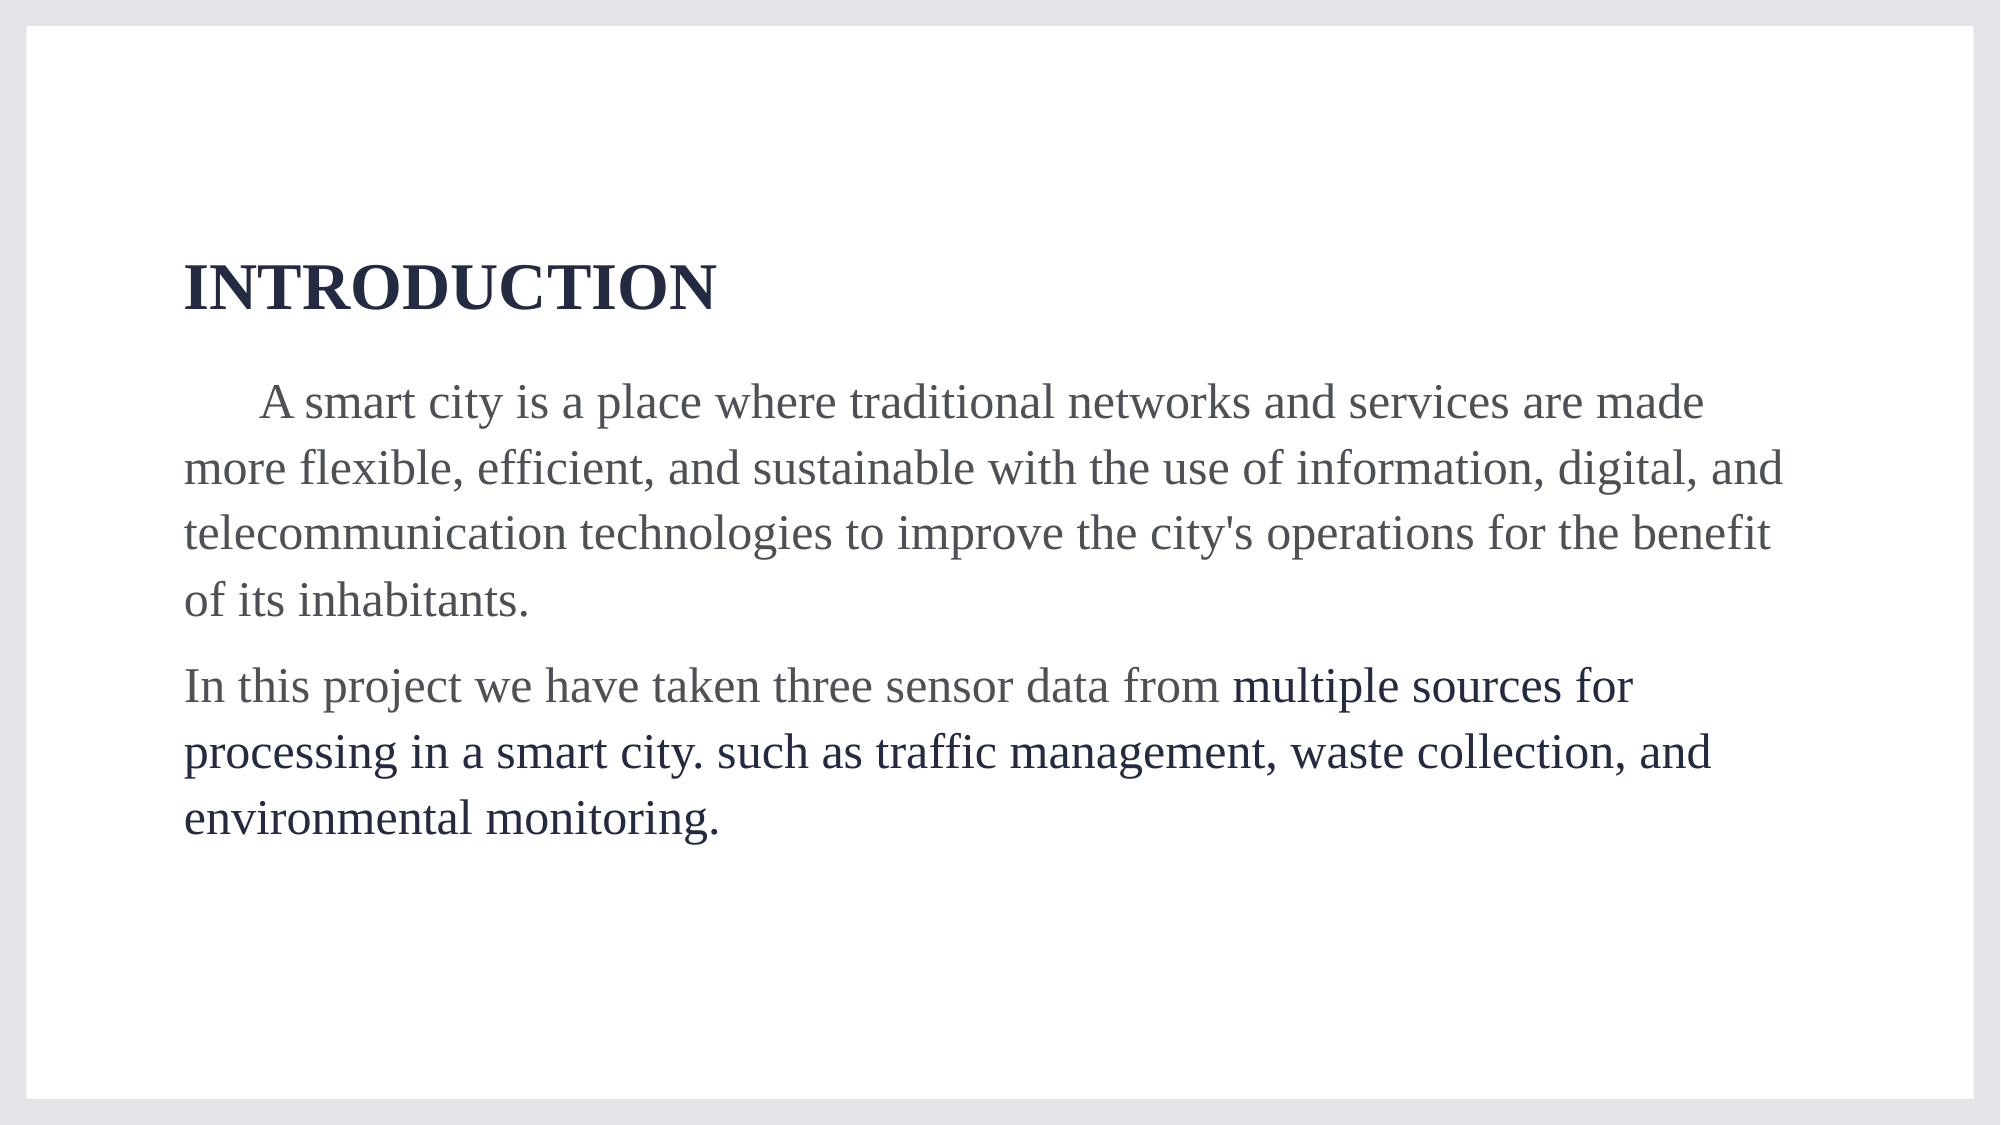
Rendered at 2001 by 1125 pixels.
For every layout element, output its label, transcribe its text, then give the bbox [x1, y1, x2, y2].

list A smart city is a place where traditional networks and services are made more flexible, efficient, and sustainable with the use of information, digital, and telecommunication technologies to improve the city's operations for the benefit of its inhabitants. In this project we have taken three sensor data from multiple sources for processing in a smart city. such as traffic management, waste collection, and environmental monitoring. [168, 354, 1832, 1006]
title INTRODUCTION [168, 118, 1832, 331]
